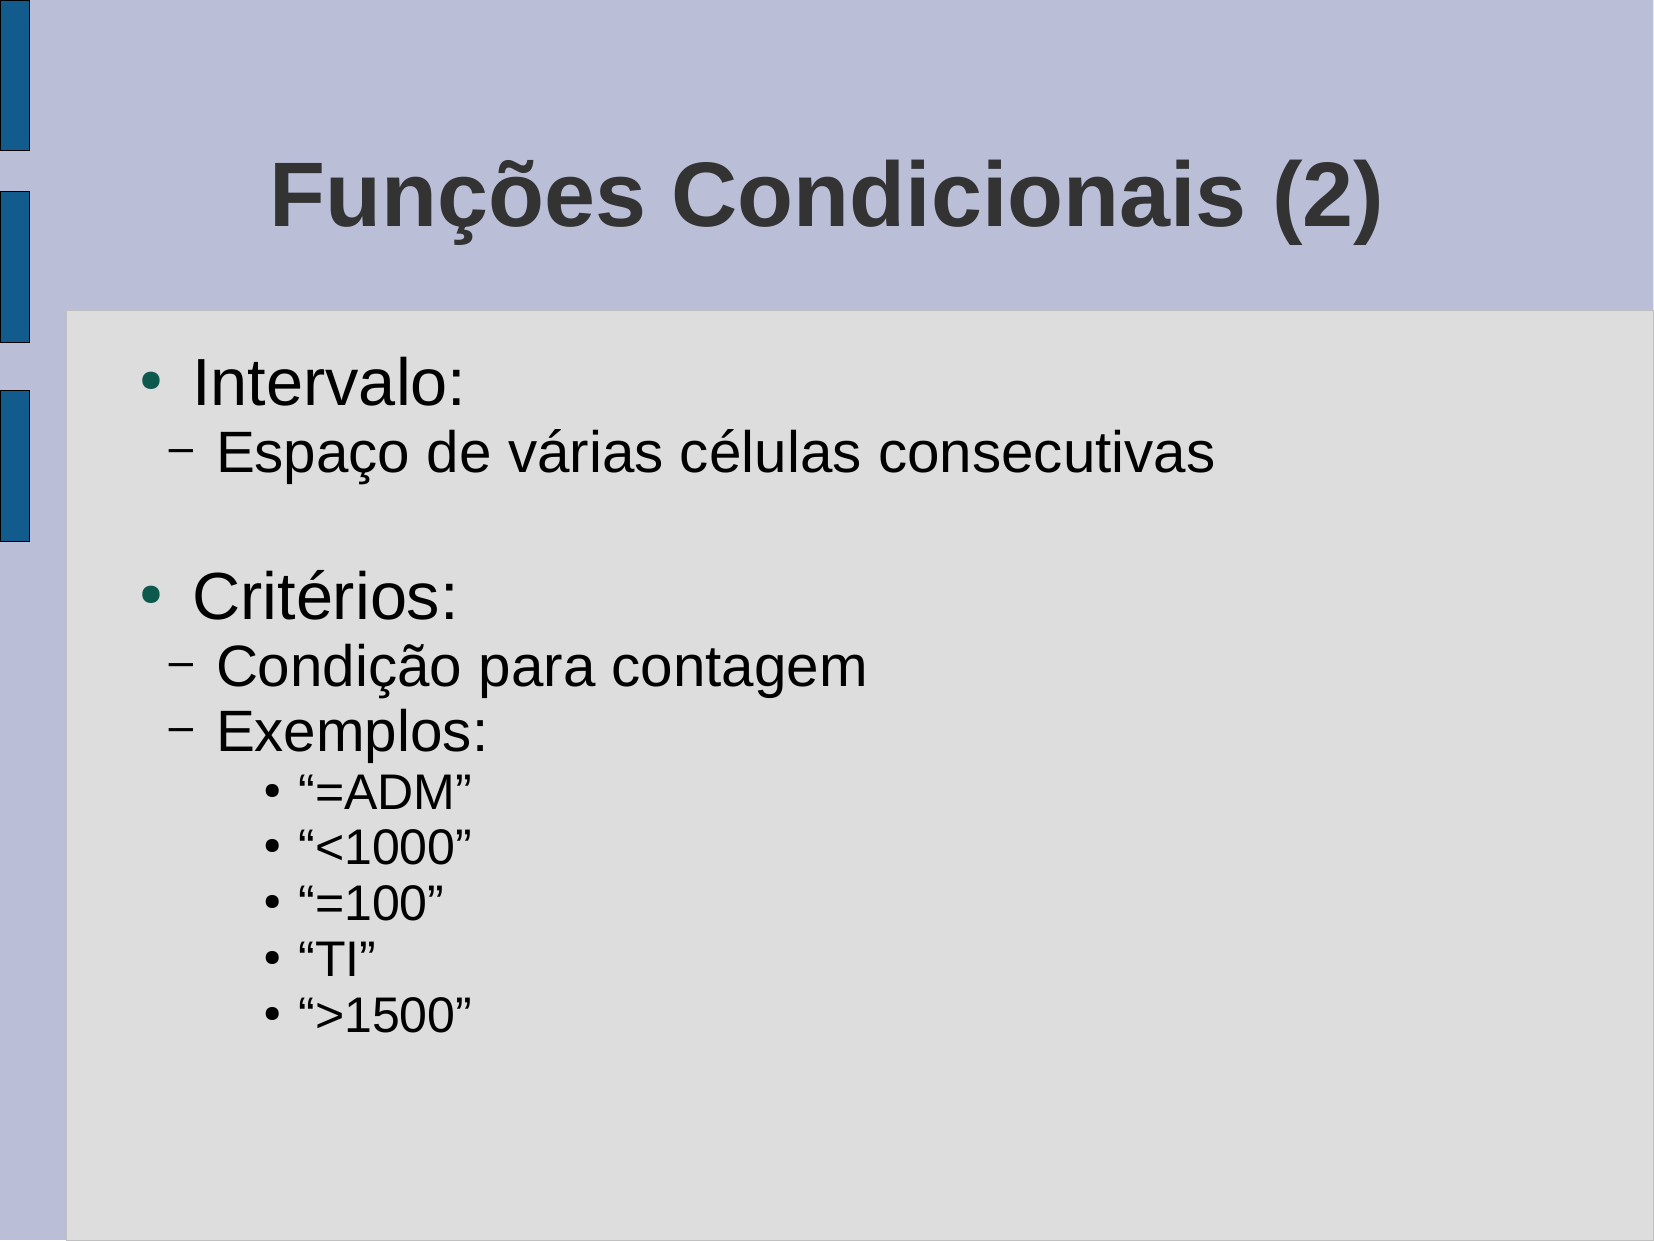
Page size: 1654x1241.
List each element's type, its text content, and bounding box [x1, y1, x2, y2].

title Funções Condicionais (2) [121, 98, 1534, 291]
list Intervalo: Espaço de várias células consecutivas Critérios: Condição para contagem Exemplos: “=ADM” “<1000” “=100” “TI” “>1500” [121, 344, 1534, 1112]
